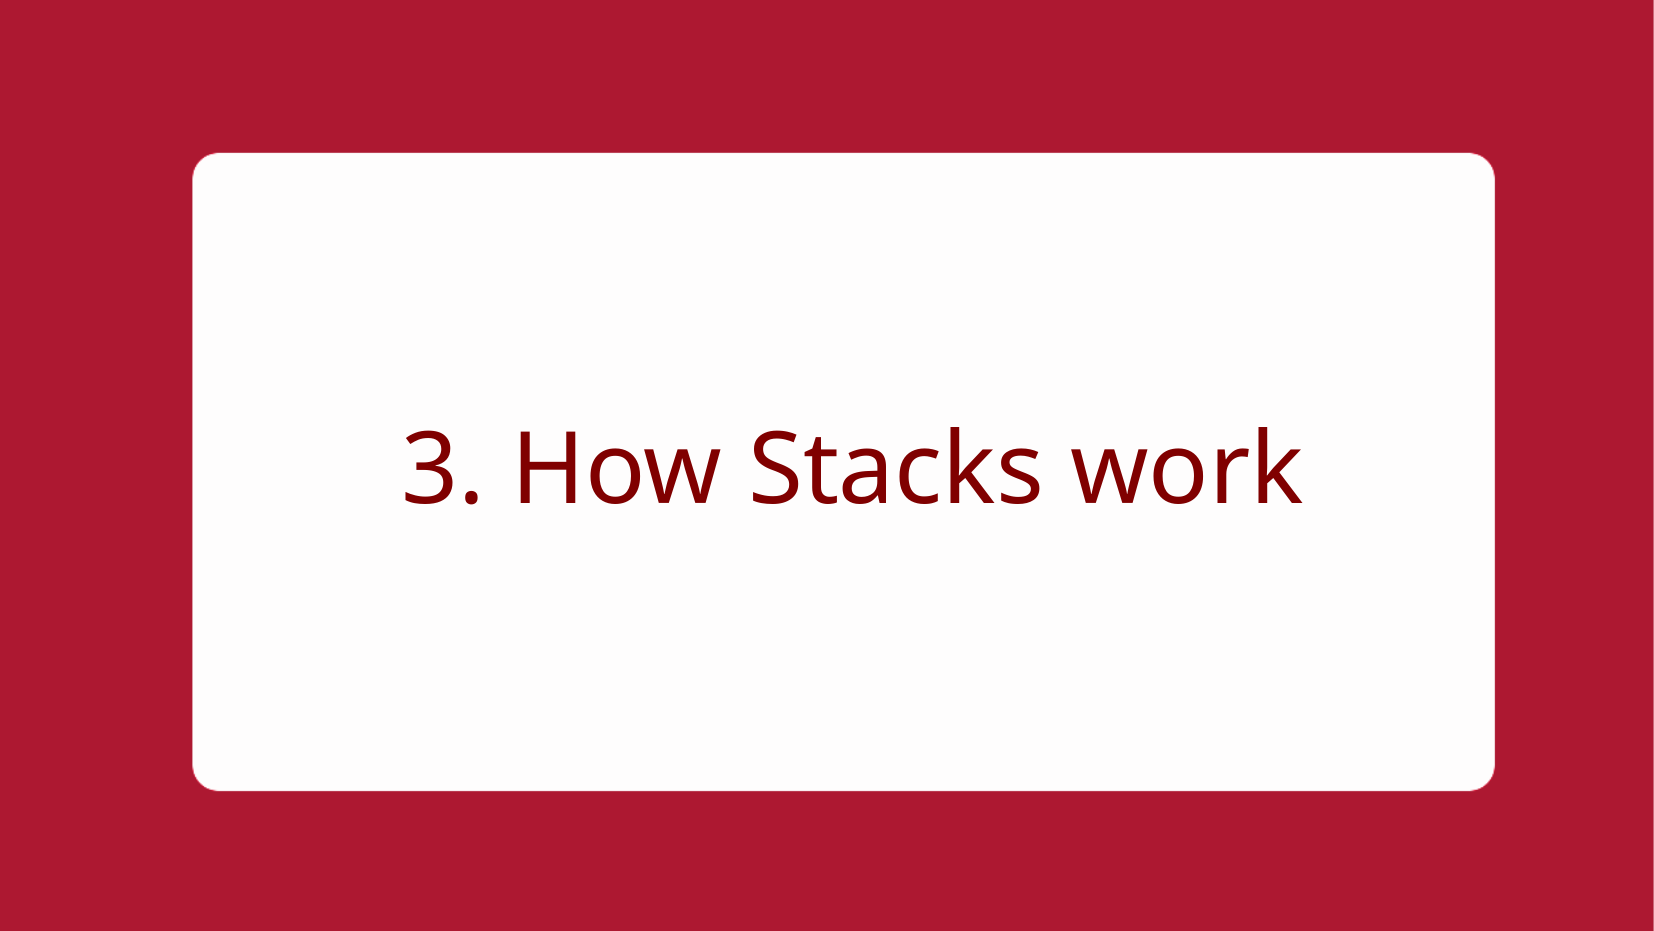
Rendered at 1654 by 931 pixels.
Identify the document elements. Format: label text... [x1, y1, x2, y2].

picture [0, 0, 1654, 931]
text_box 3. How Stacks work [221, 175, 1485, 754]
